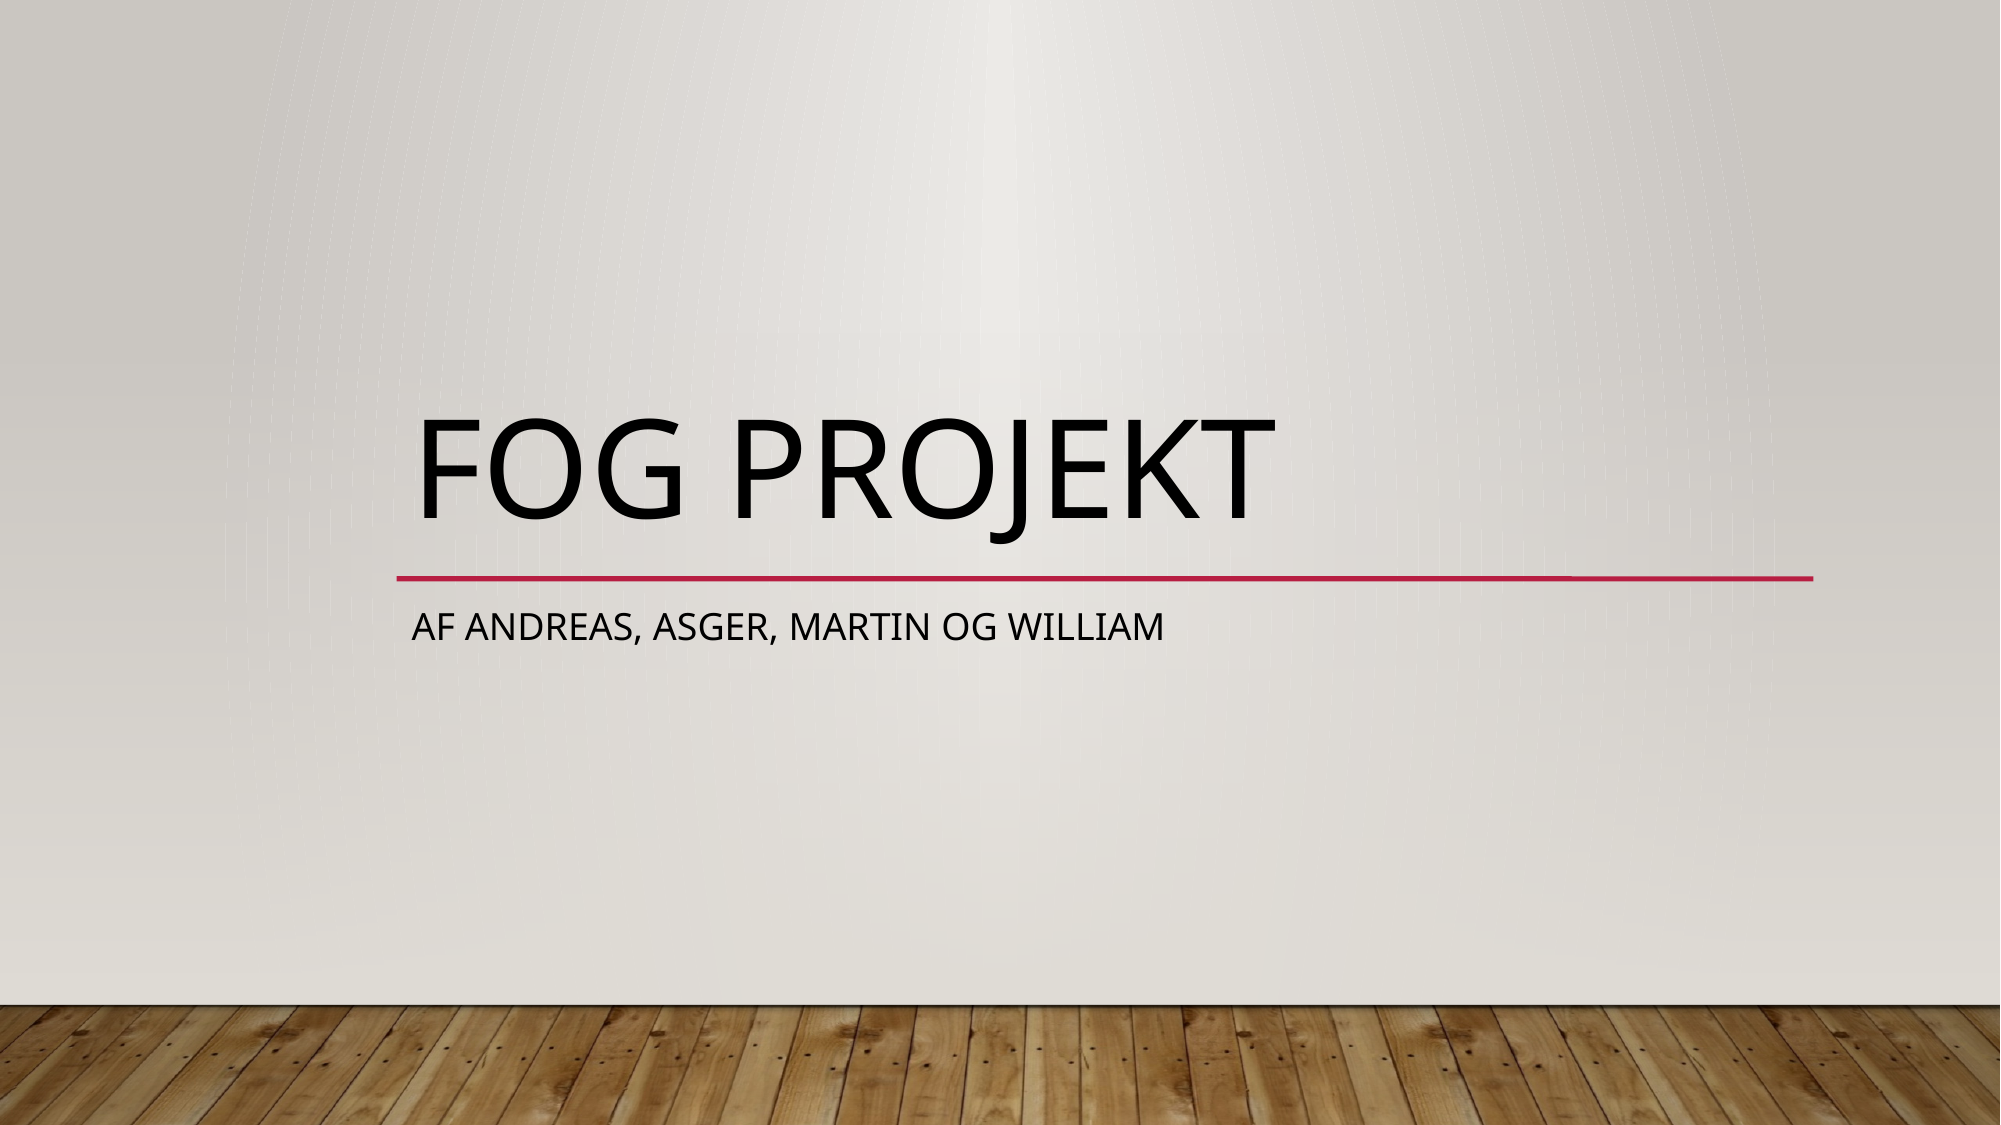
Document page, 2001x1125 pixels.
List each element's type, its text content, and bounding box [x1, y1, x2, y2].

title Fog projekt [396, 131, 1814, 549]
picture [0, 1005, 2000, 1125]
subtitle Af Andreas, Asger, Martin og William [396, 579, 1814, 740]
